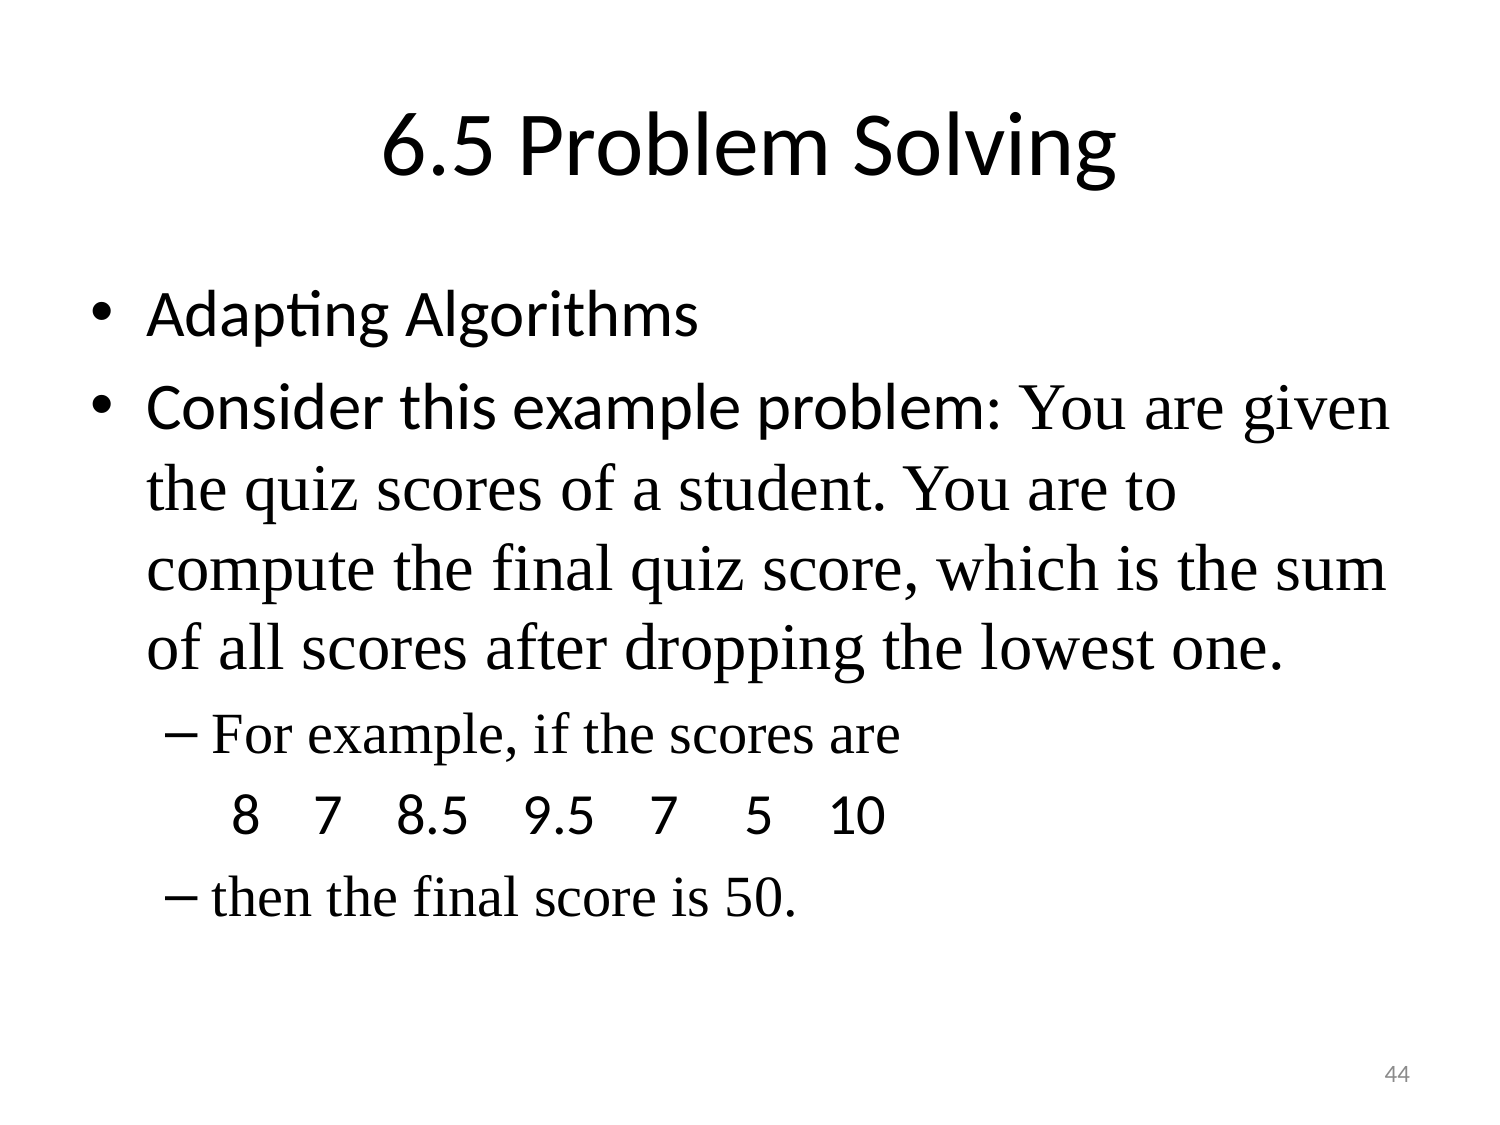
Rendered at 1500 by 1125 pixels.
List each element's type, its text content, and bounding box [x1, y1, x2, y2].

slide_number <number> [1074, 1042, 1425, 1103]
list Adapting Algorithms Consider this example problem: You are given the quiz scores of a student. You are to compute the final quiz score, which is the sum of all scores after dropping the lowest one. For example, if the scores are 8 7 8.5 9.5 7 5 10 then the final score is 50. [75, 262, 1425, 1005]
title 6.5 Problem Solving [75, 45, 1425, 233]
